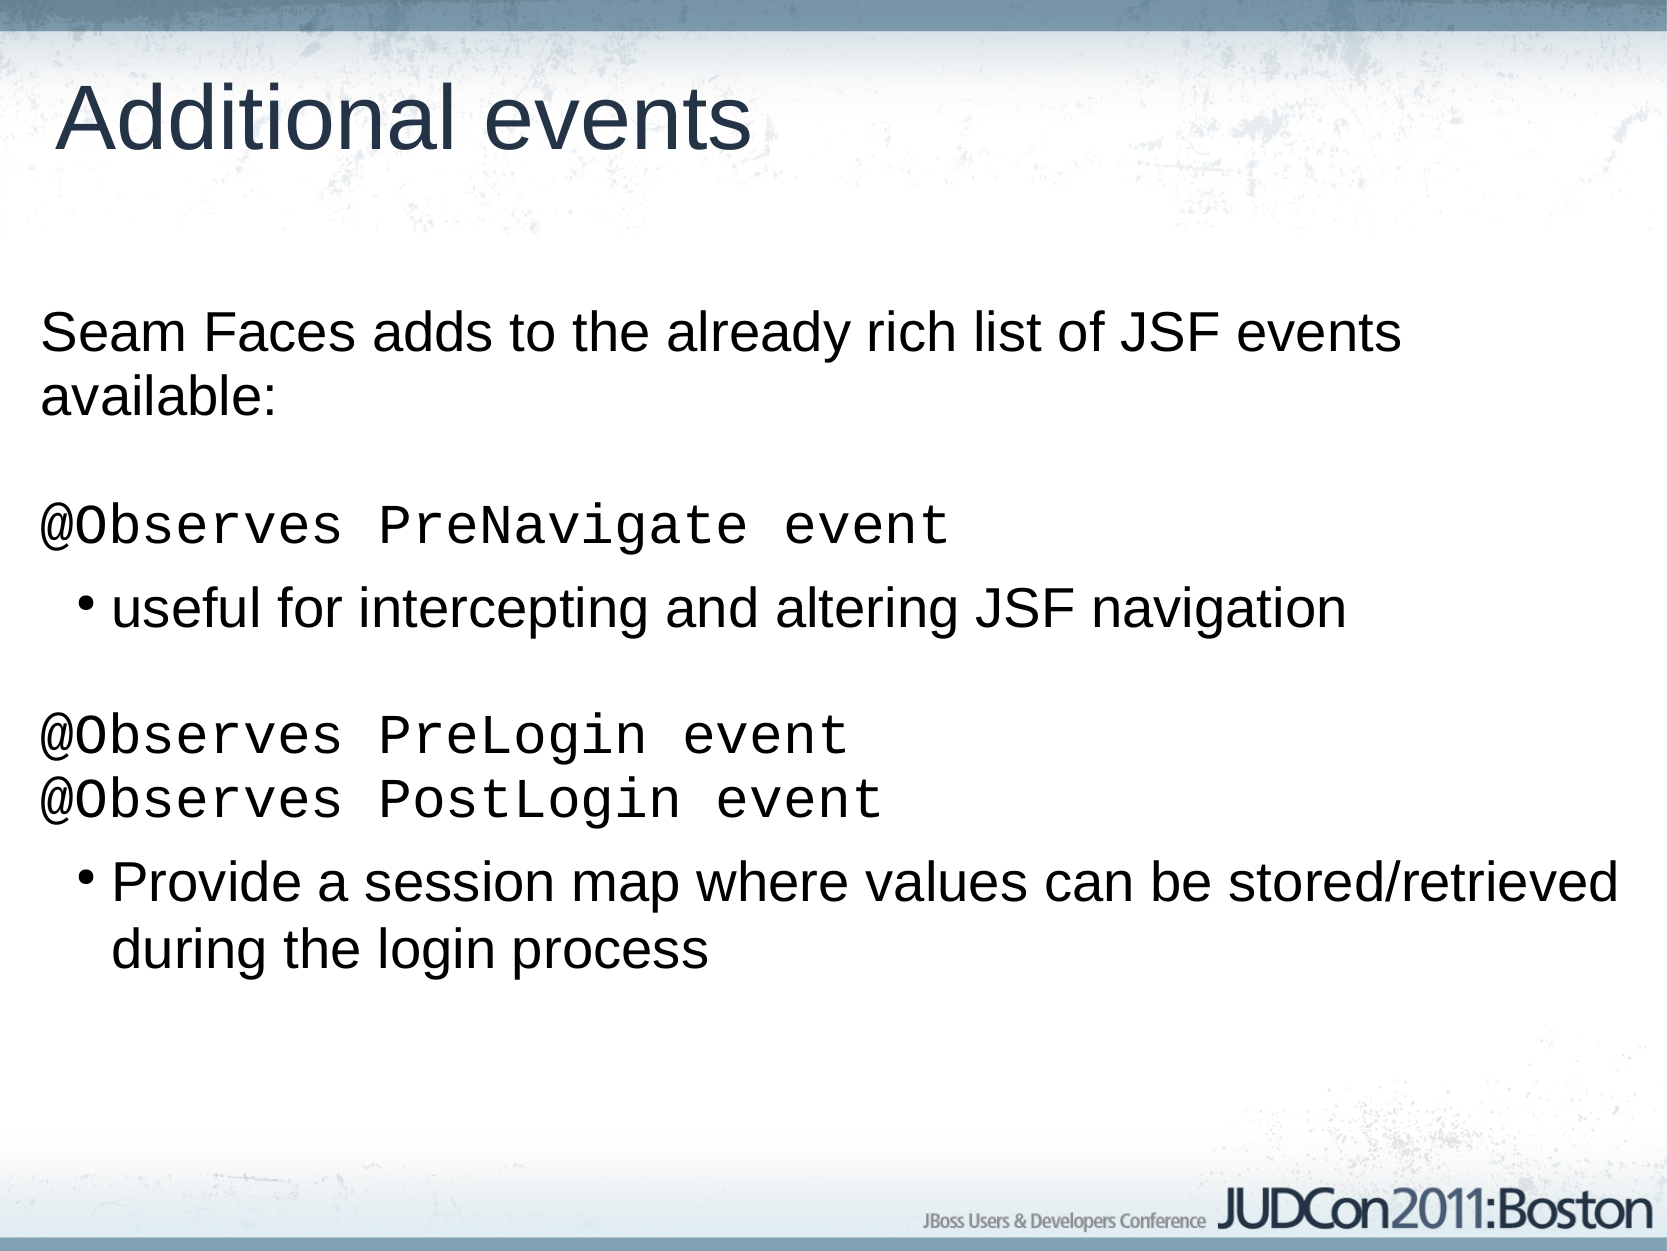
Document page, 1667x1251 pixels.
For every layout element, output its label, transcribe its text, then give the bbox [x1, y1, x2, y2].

list Seam Faces adds to the already rich list of JSF events available: @Observes PreNavigate event useful for intercepting and altering JSF navigation @Observes PreLogin event @Observes PostLogin event Provide a session map where values can be stored/retrieved during the login process [40, 300, 1627, 1201]
title Additional events [40, 50, 1627, 216]
picture [0, 0, 1667, 1251]
